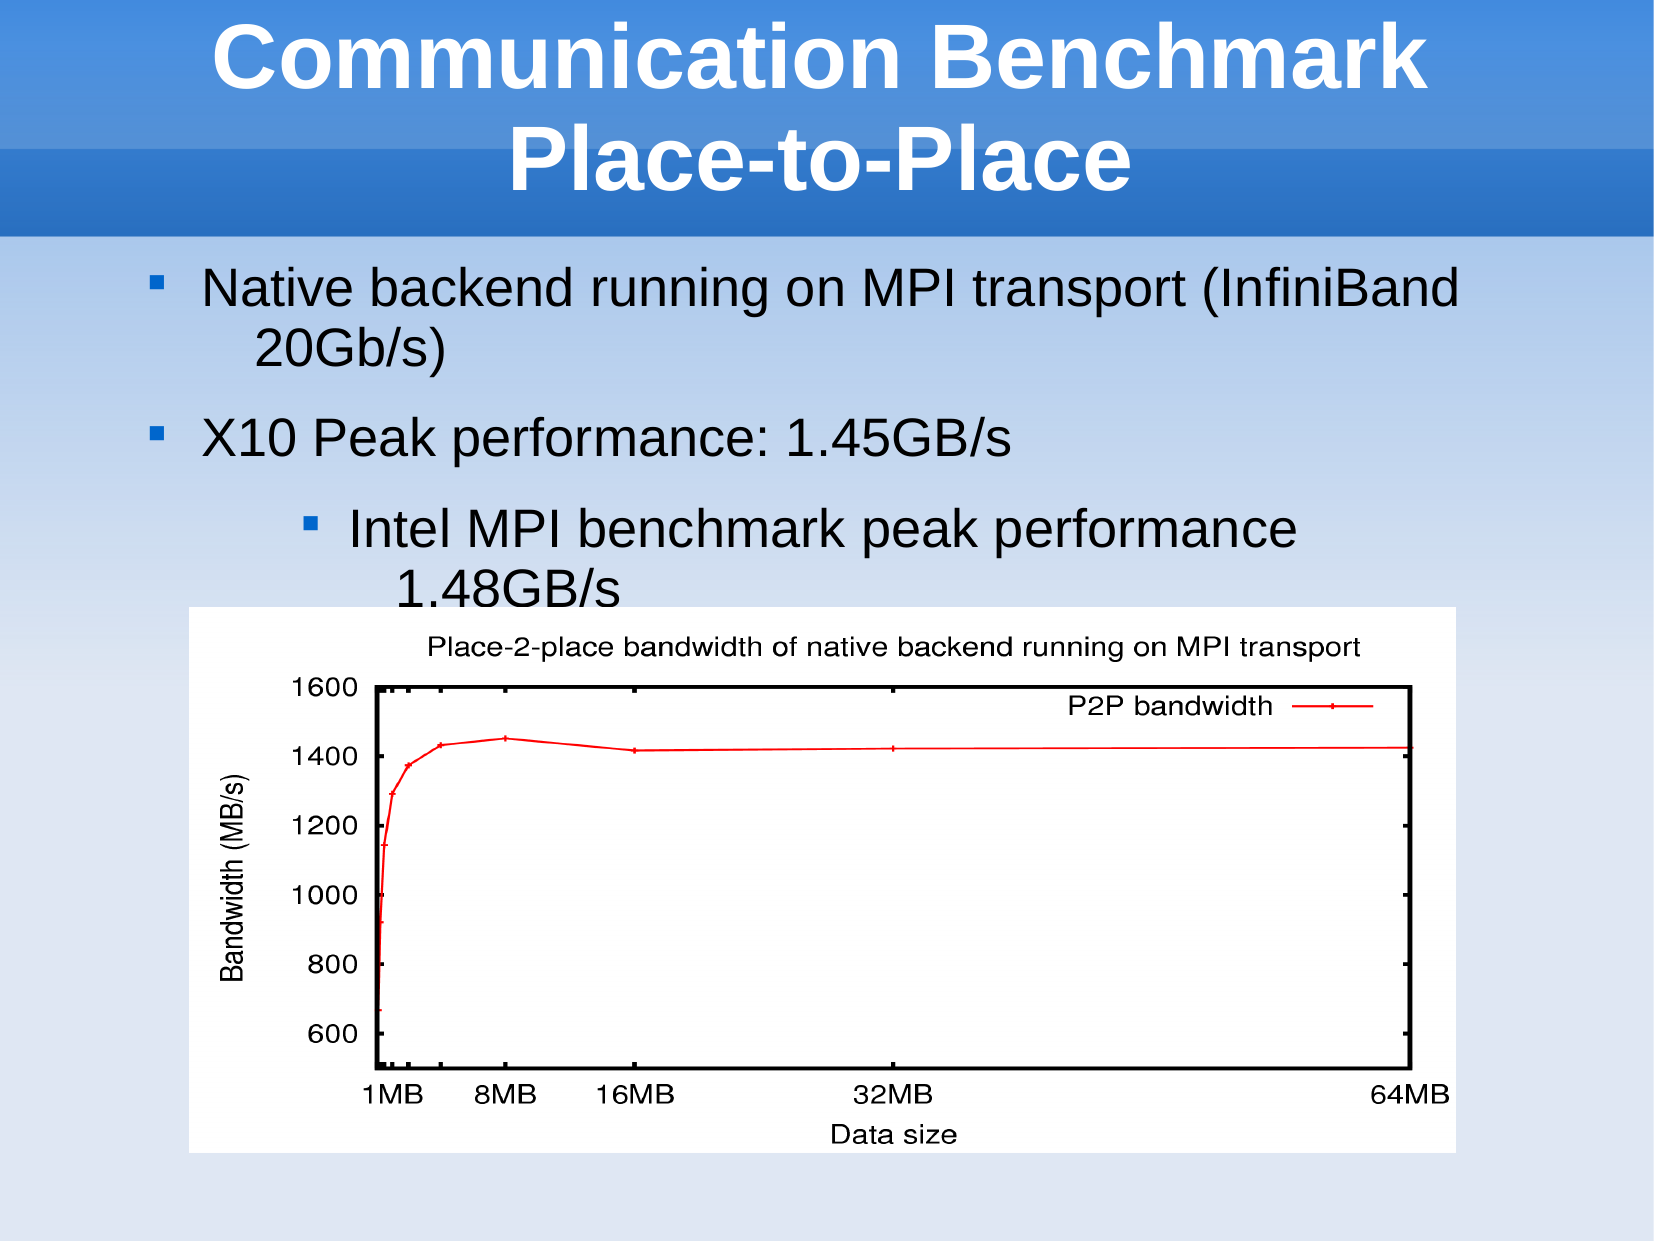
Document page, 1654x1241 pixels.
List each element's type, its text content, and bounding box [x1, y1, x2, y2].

picture [189, 607, 1459, 1158]
title Communication Benchmark Place-to-Place [76, 0, 1565, 208]
list Native backend running on MPI transport (InfiniBand 20Gb/s) X10 Peak performance: 1.45GB/s Intel MPI benchmark peak performance 1.48GB/s [112, 254, 1497, 1073]
